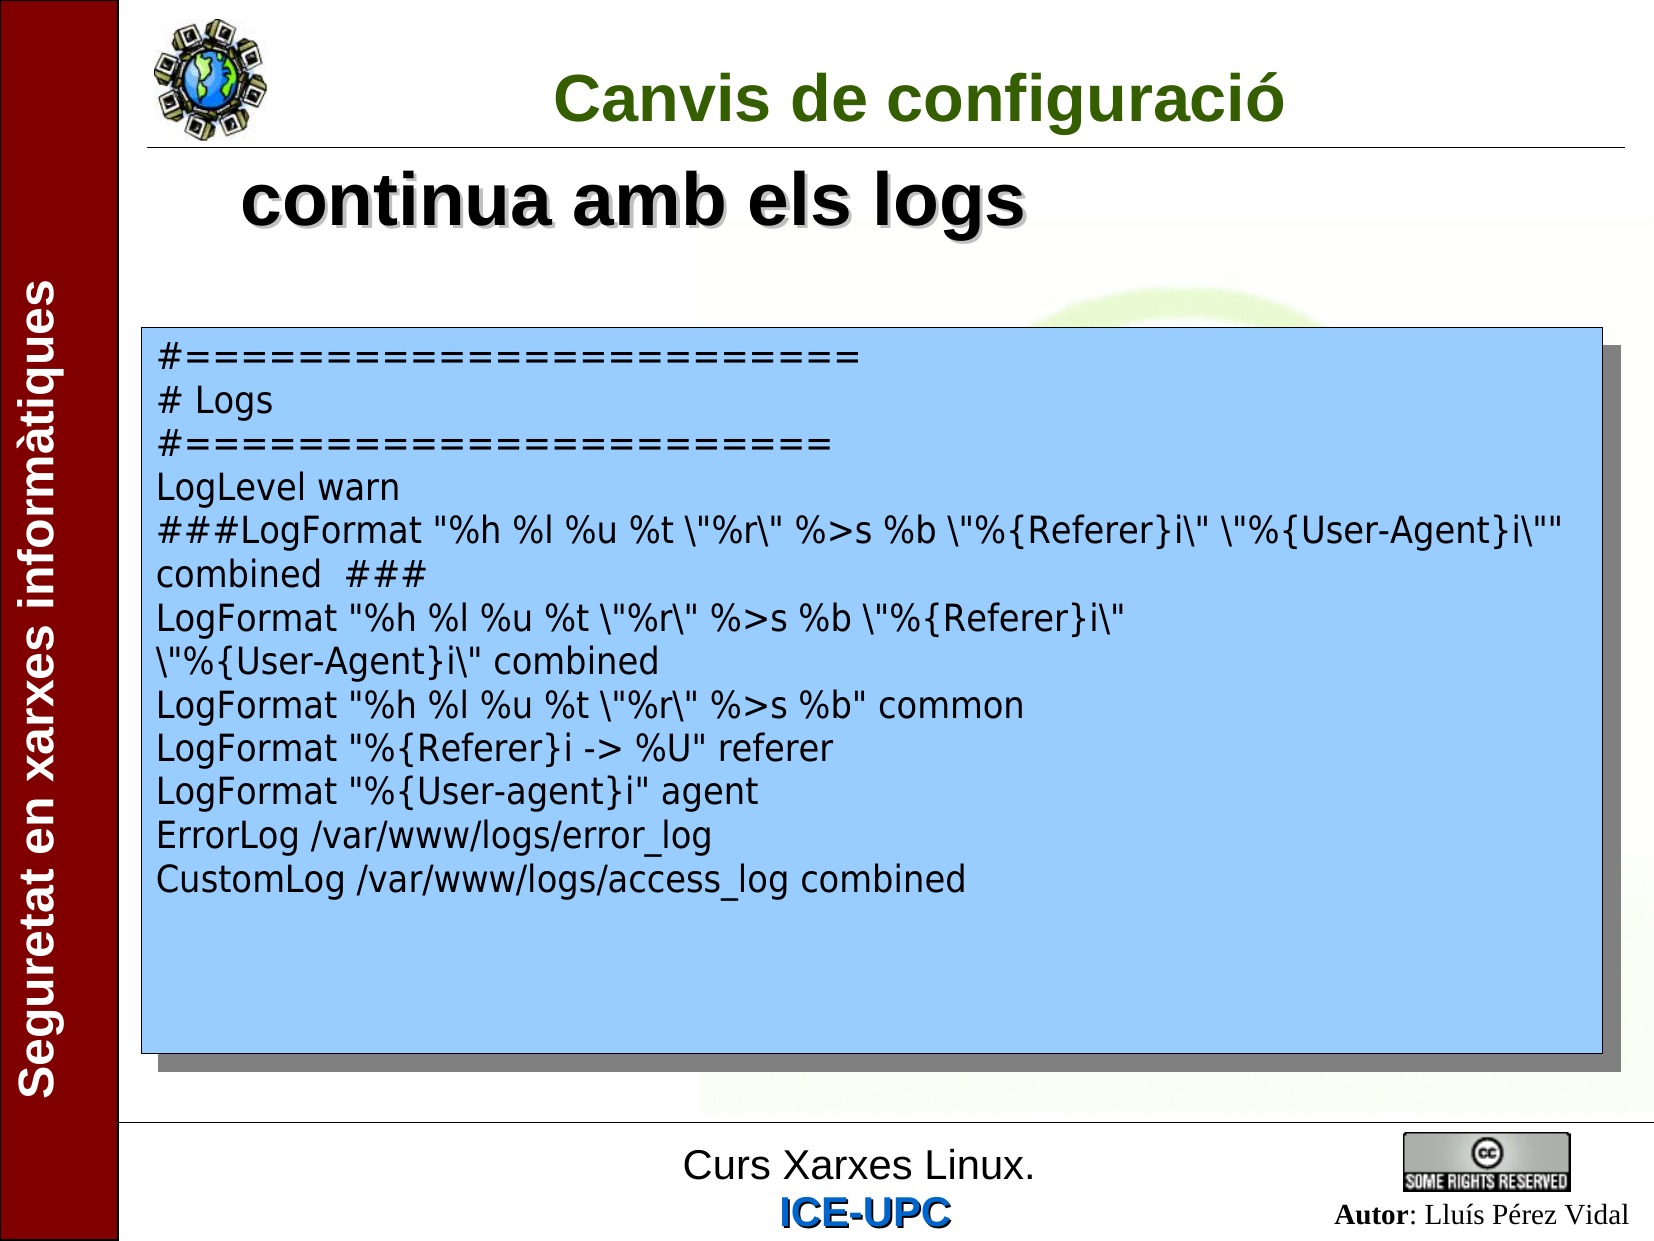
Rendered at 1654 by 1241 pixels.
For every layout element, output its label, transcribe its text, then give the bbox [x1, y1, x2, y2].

text_box #======================== # Logs #======================= LogLevel warn ###LogFormat "%h %l %u %t \"%r\" %>s %b \"%{Referer}i\" \"%{User-Agent}i\"" combined ### LogFormat "%h %l %u %t \"%r\" %>s %b \"%{Referer}i\" \"%{User-Agent}i\" combined LogFormat "%h %l %u %t \"%r\" %>s %b" common LogFormat "%{Referer}i -> %U" referer LogFormat "%{User-agent}i" agent ErrorLog /var/www/logs/error_log CustomLog /var/www/logs/access_log combined [141, 327, 1603, 1054]
picture [154, 19, 268, 49]
picture [1403, 1132, 1571, 1192]
title Canvis de configuració [129, 49, 1619, 148]
picture [700, 217, 1654, 1113]
list continua amb els logs [169, 157, 1641, 839]
